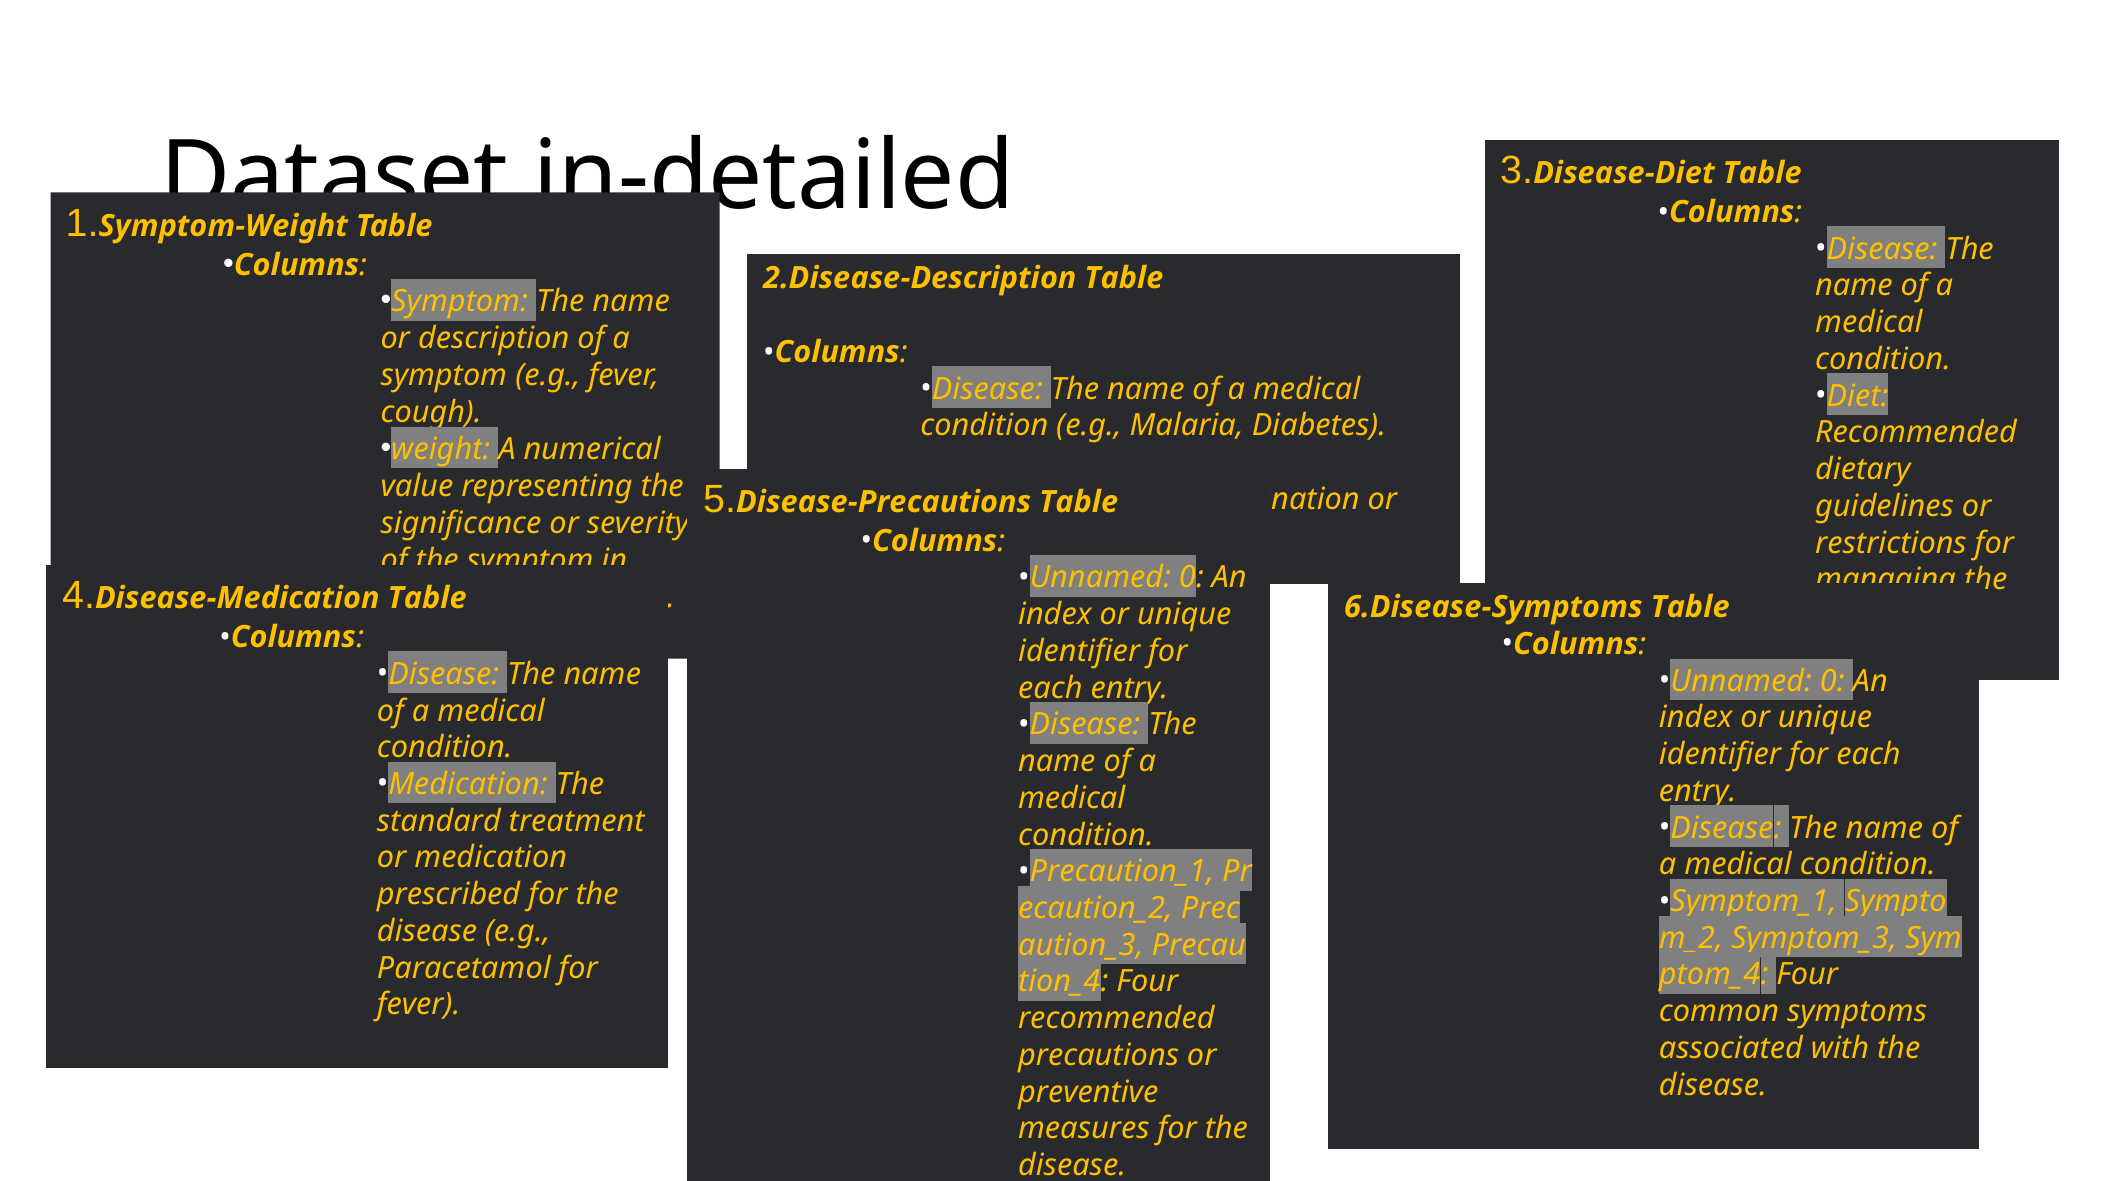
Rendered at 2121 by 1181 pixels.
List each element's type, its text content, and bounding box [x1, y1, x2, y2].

text_box 3.Disease-Diet Table Columns: Disease: The name of a medical condition. Diet: Recommended dietary guidelines or restrictions for managing the disease. [1485, 140, 2059, 680]
title Dataset in-detailed [145, 62, 1975, 292]
text_box 4.Disease-Medication Table Columns: Disease: The name of a medical condition. Medication: The standard treatment or medication prescribed for the disease (e.g., Paracetamol for fever). [46, 565, 668, 1068]
list 1.Symptom-Weight Table Columns: Symptom: The name or description of a symptom (e.g., fever, cough). weight: A numerical value representing the significance or severity of the symptom in diagnosing a disease. [50, 245, 720, 606]
text_box 5.Disease-Precautions Table Columns: Unnamed: 0: An index or unique identifier for each entry. Disease: The name of a medical condition. Precaution_1, Precaution_2, Precaution_3, Precaution_4: Four recommended precautions or preventive measures for the disease. [687, 469, 1270, 1181]
text_box 6.Disease-Symptoms Table Columns: Unnamed: 0: An index or unique identifier for each entry. Disease: The name of a medical condition. Symptom_1, Symptom_2, Symptom_3, Symptom_4: Four common symptoms associated with the disease. [1328, 583, 1979, 1149]
text_box 2.Disease-Description Table Columns: Disease: The name of a medical condition (e.g., Malaria, Diabetes). Description: A brief explanation or definition of the disease [747, 254, 1460, 584]
